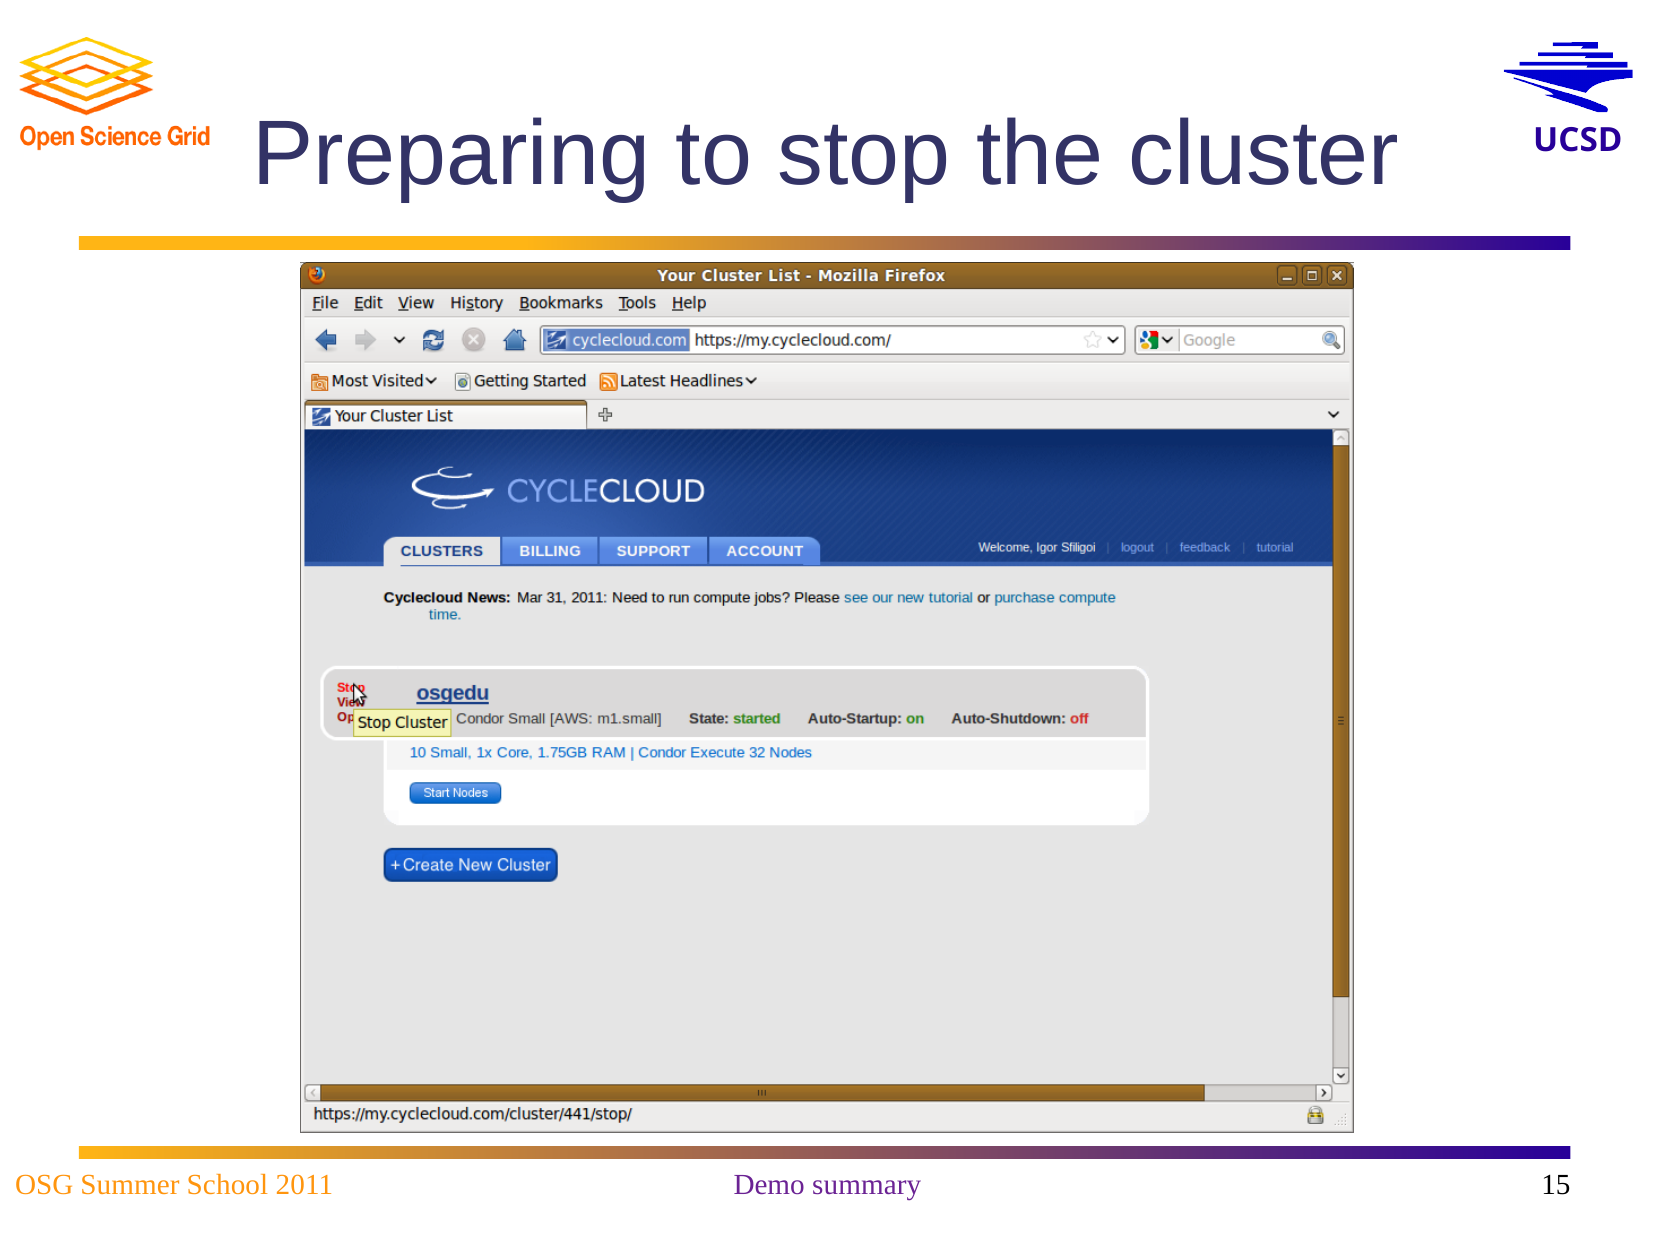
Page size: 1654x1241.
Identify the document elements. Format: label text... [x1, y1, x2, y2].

picture [1495, 42, 1637, 118]
picture [300, 262, 1354, 1133]
title Preparing to stop the cluster [82, 56, 1571, 250]
picture [0, 14, 229, 167]
